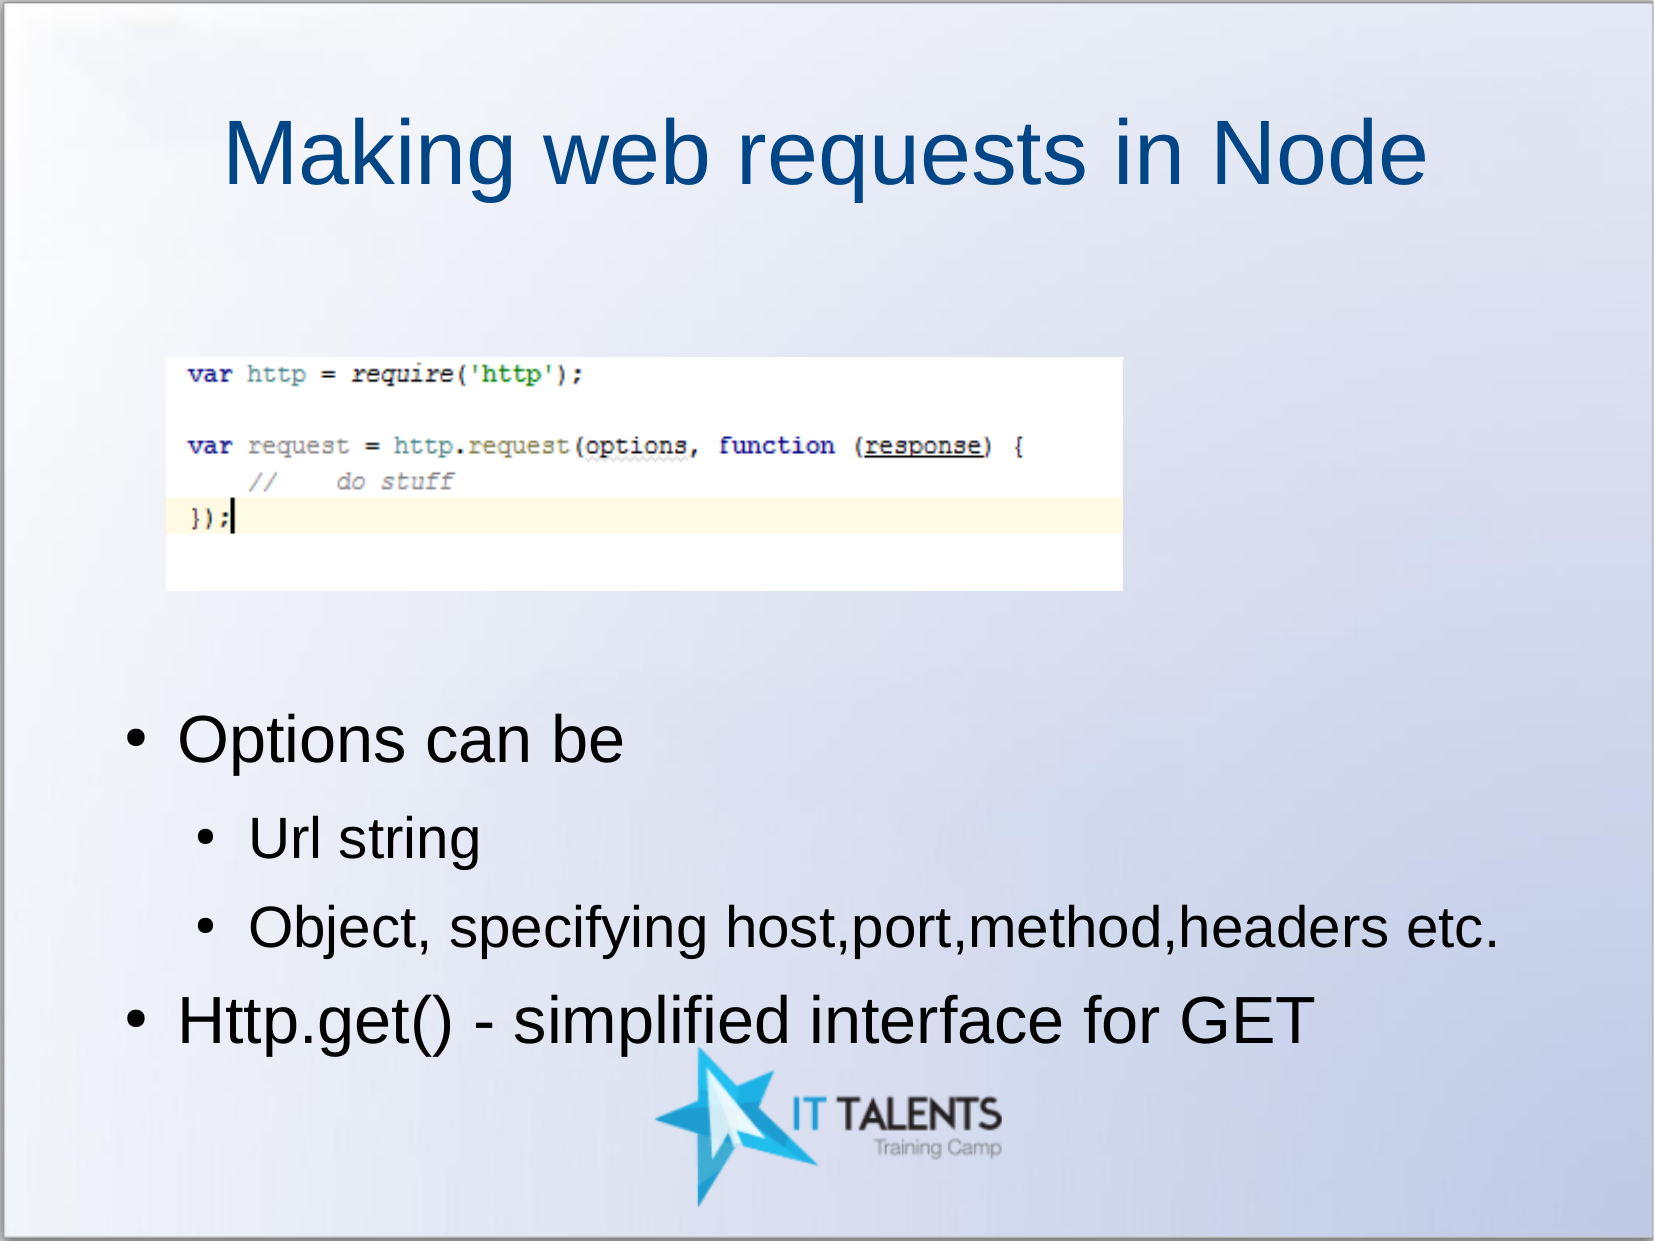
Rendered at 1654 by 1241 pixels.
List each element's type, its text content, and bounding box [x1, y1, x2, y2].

title Making web requests in Node [82, 49, 1571, 257]
picture [0, 0, 1654, 1241]
list Options can be Url string Object, specifying host,port,method,headers etc. Http.get() - simplified interface for GET [106, 284, 1595, 1058]
